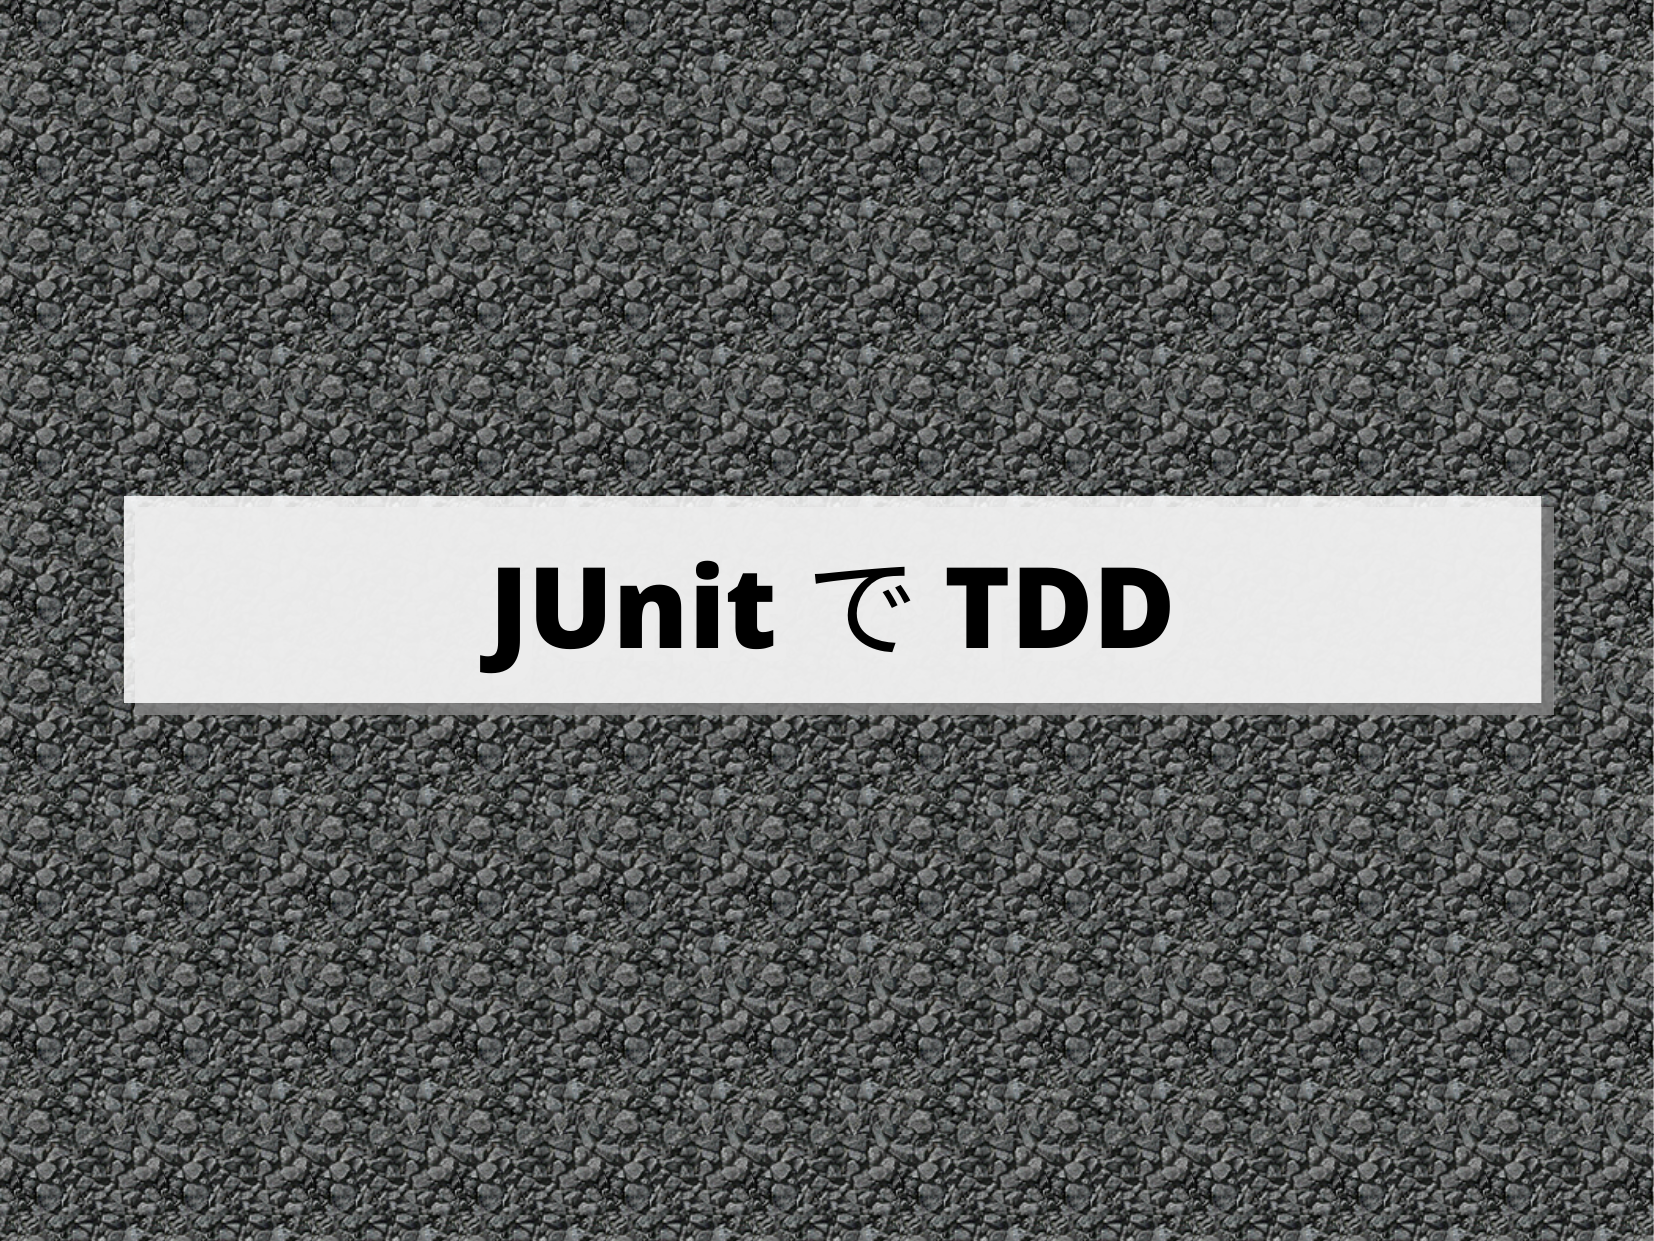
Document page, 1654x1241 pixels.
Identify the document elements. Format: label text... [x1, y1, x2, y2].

subtitle JUnit で TDD [124, 496, 1542, 703]
picture [0, 0, 1654, 1241]
